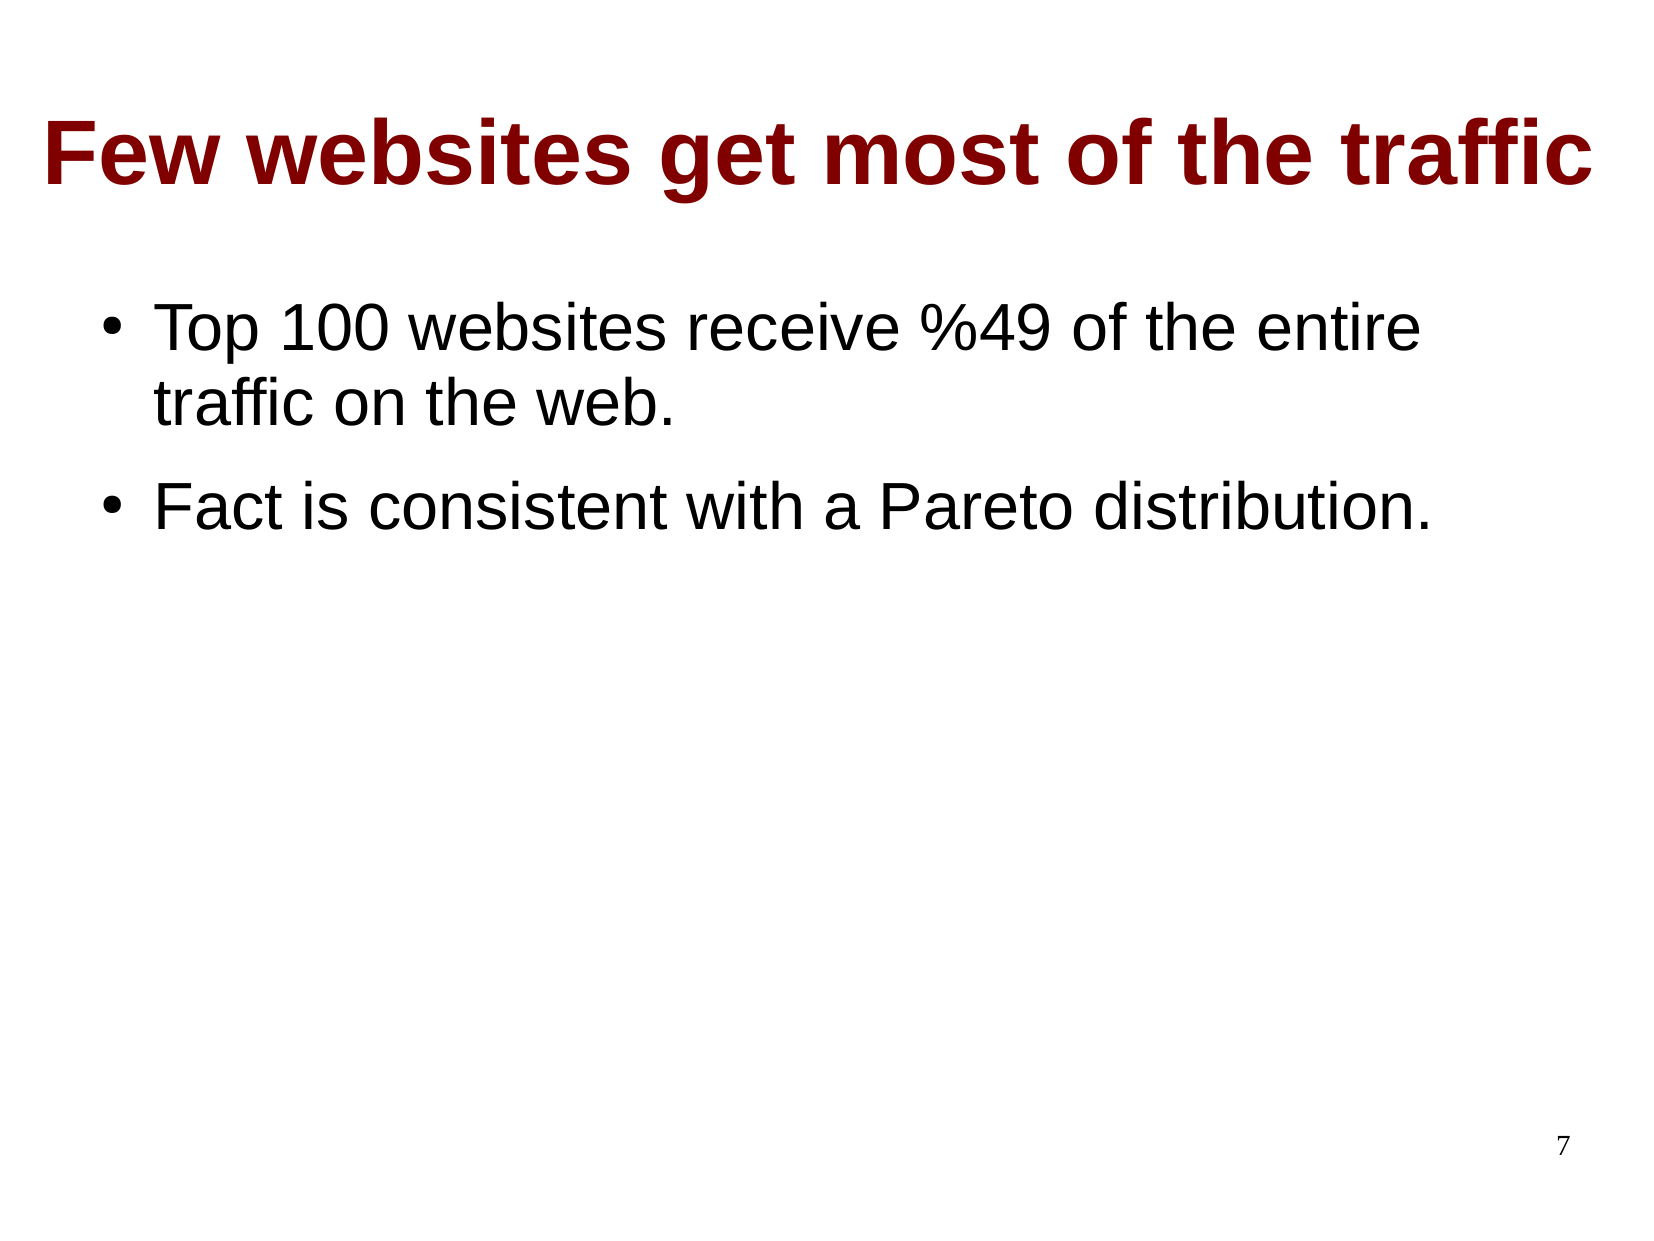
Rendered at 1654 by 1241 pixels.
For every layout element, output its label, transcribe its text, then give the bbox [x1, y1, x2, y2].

list Top 100 websites receive %49 of the entire traffic on the web. Fact is consistent with a Pareto distribution. [82, 290, 1571, 1010]
title Few websites get most of the traffic [30, 49, 1636, 257]
